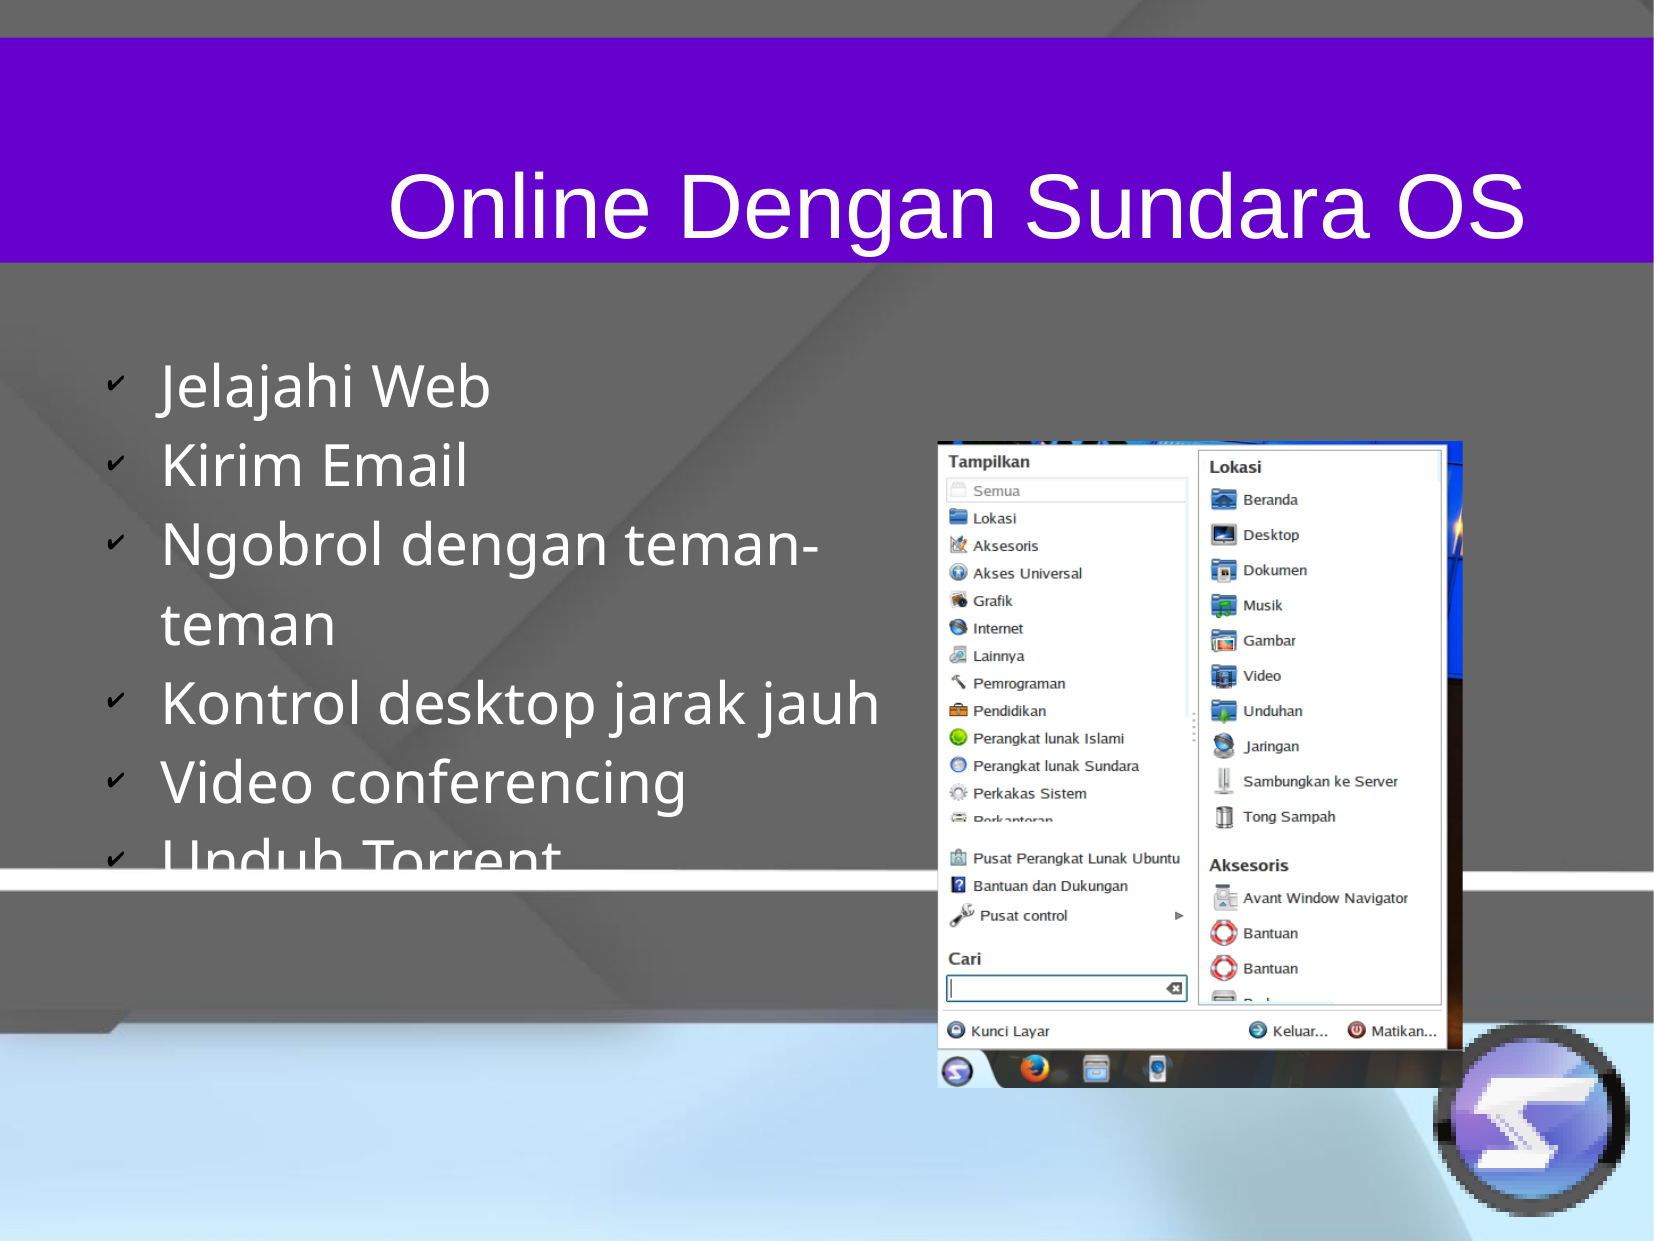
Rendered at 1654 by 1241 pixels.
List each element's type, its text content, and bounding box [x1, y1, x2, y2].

text_box Jelajahi Web Kirim Email Ngobrol dengan teman-teman Kontrol desktop jarak jauh Video conferencing Unduh Torrent [75, 337, 976, 814]
title Online Dengan Sundara OS [383, 102, 1534, 310]
picture [0, 263, 1654, 1241]
picture [0, 0, 1654, 37]
